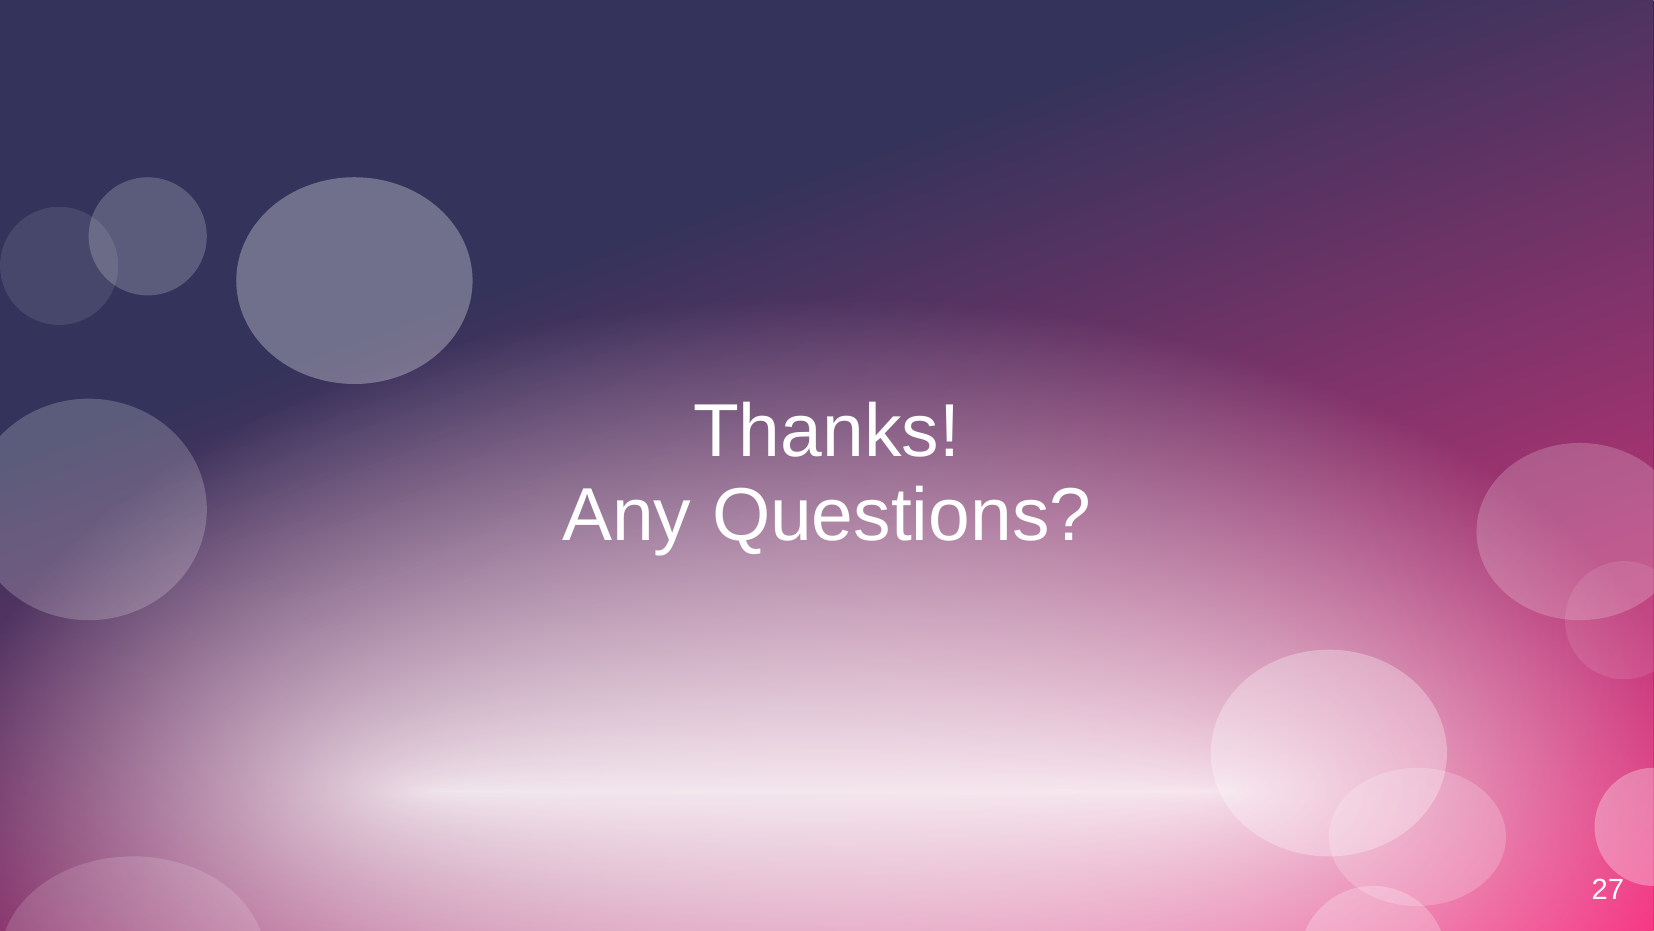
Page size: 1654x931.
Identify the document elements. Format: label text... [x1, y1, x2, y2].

title Thanks! Any Questions? [88, 44, 1565, 901]
